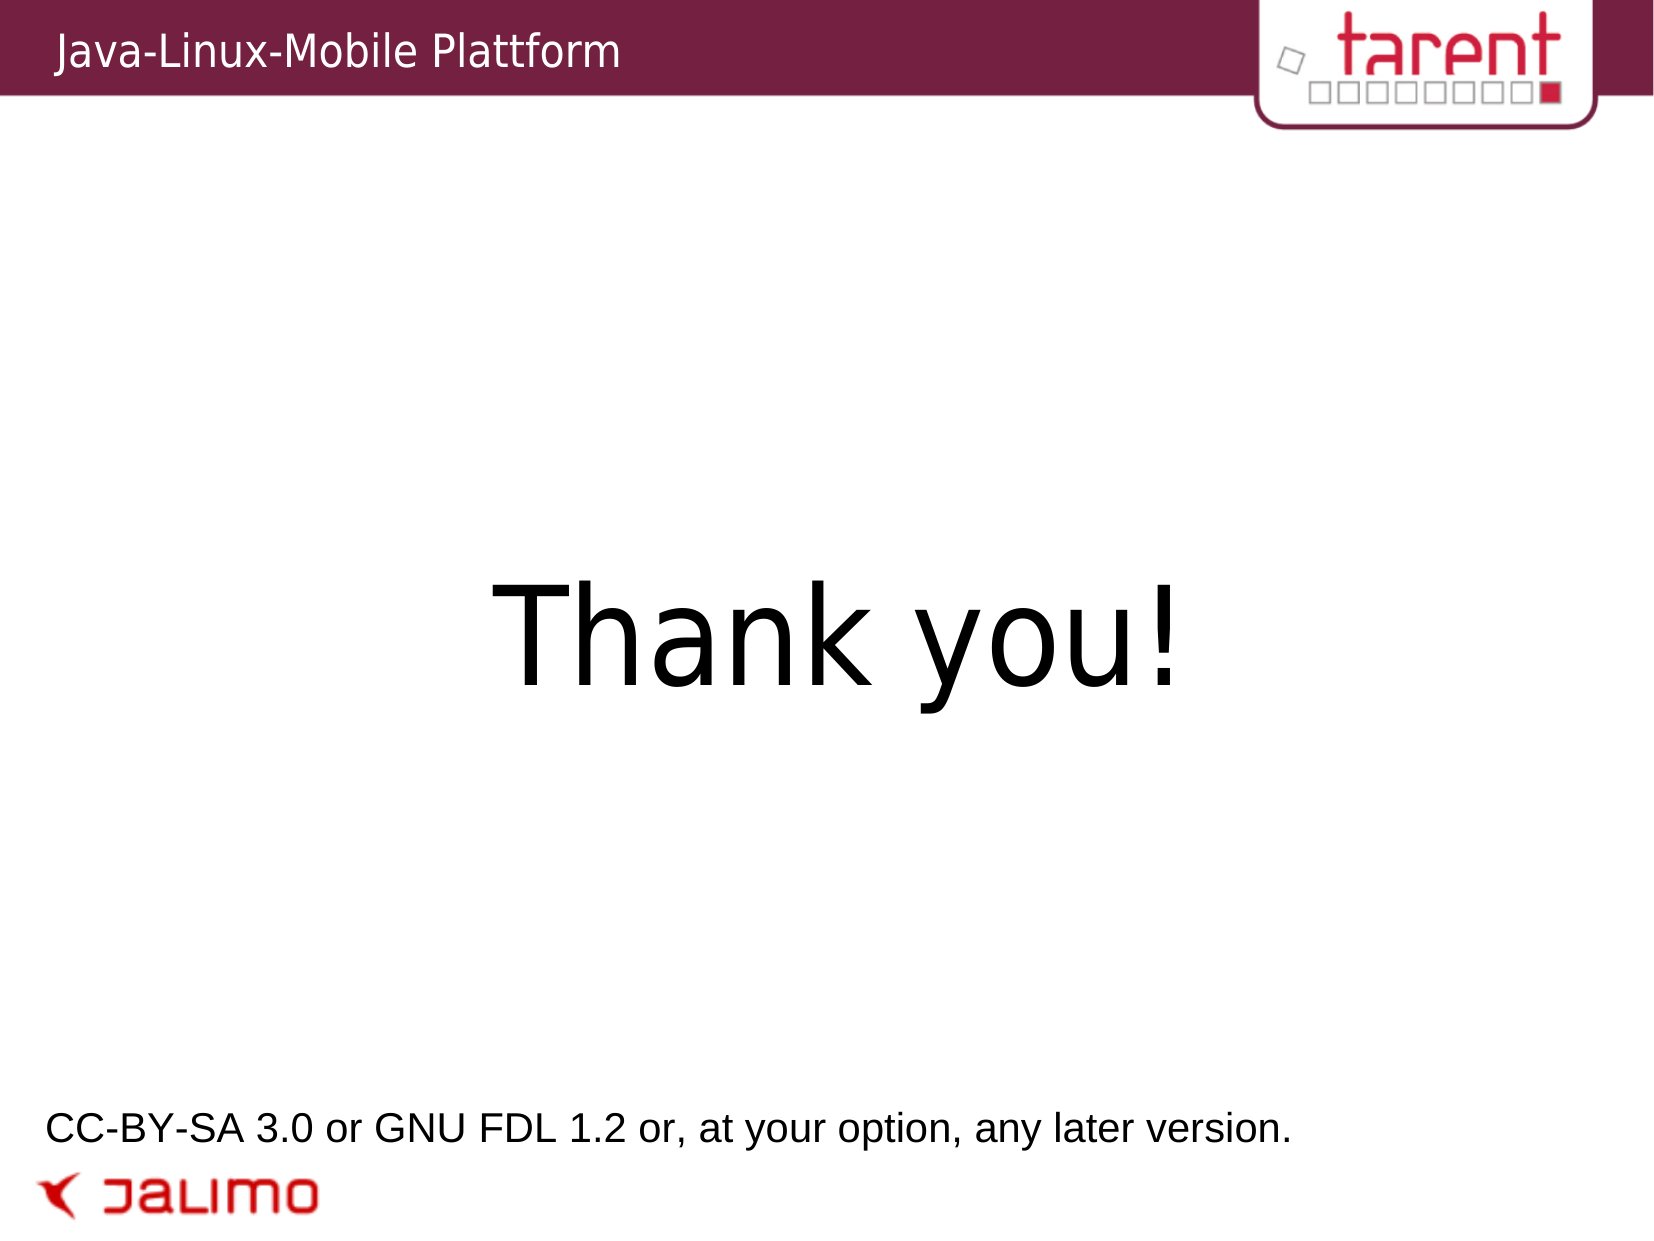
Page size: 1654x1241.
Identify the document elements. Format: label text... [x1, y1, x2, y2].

text_box CC-BY-SA 3.0 or GNU FDL 1.2 or, at your option, any later version. [30, 1097, 1309, 1175]
picture [32, 1175, 324, 1222]
title Thank you! [59, 167, 1625, 1109]
picture [0, 0, 1654, 146]
